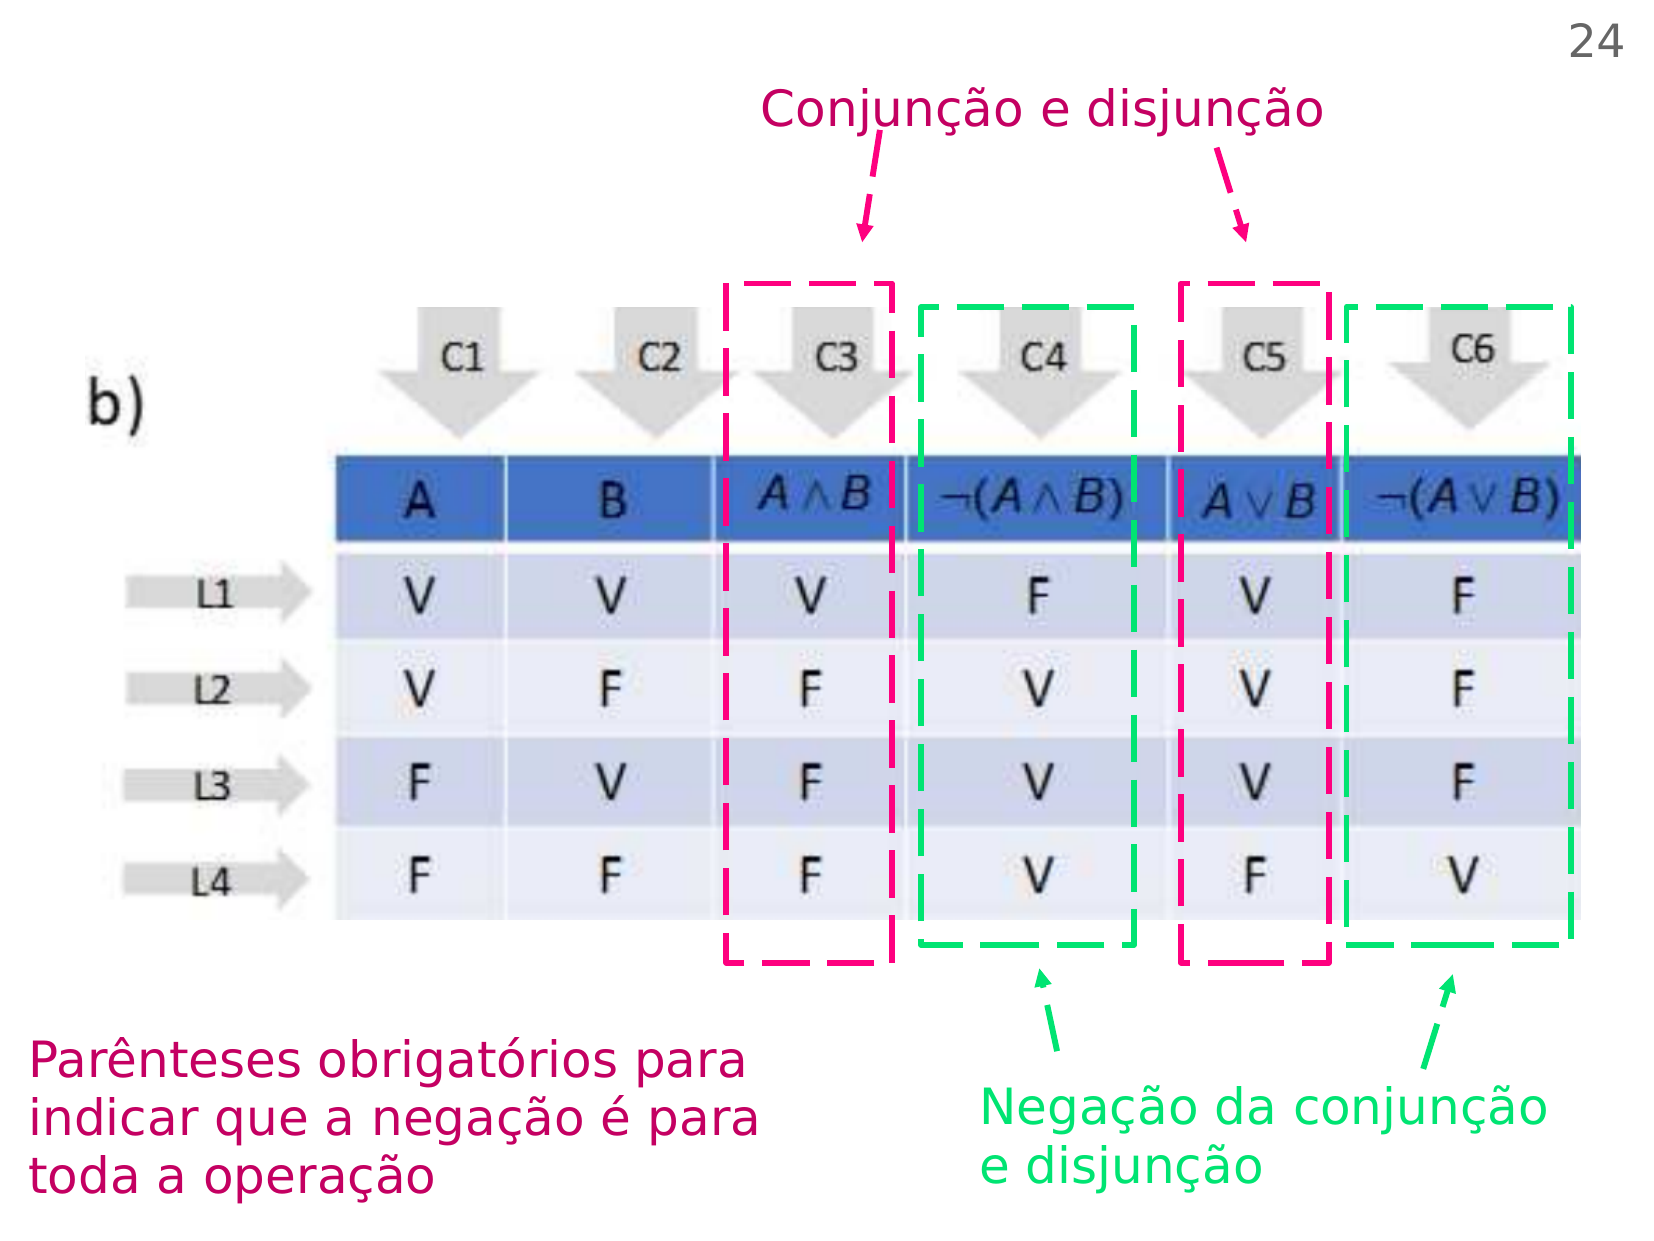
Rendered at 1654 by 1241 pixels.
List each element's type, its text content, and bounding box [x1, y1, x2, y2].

text_box Conjunção e disjunção [744, 70, 1350, 149]
text_box Negação da conjunção e disjunção [962, 1068, 1583, 1223]
picture [85, 307, 1581, 920]
text_box Parênteses obrigatórios para indicar que a negação é para toda a operação [11, 1021, 857, 1217]
